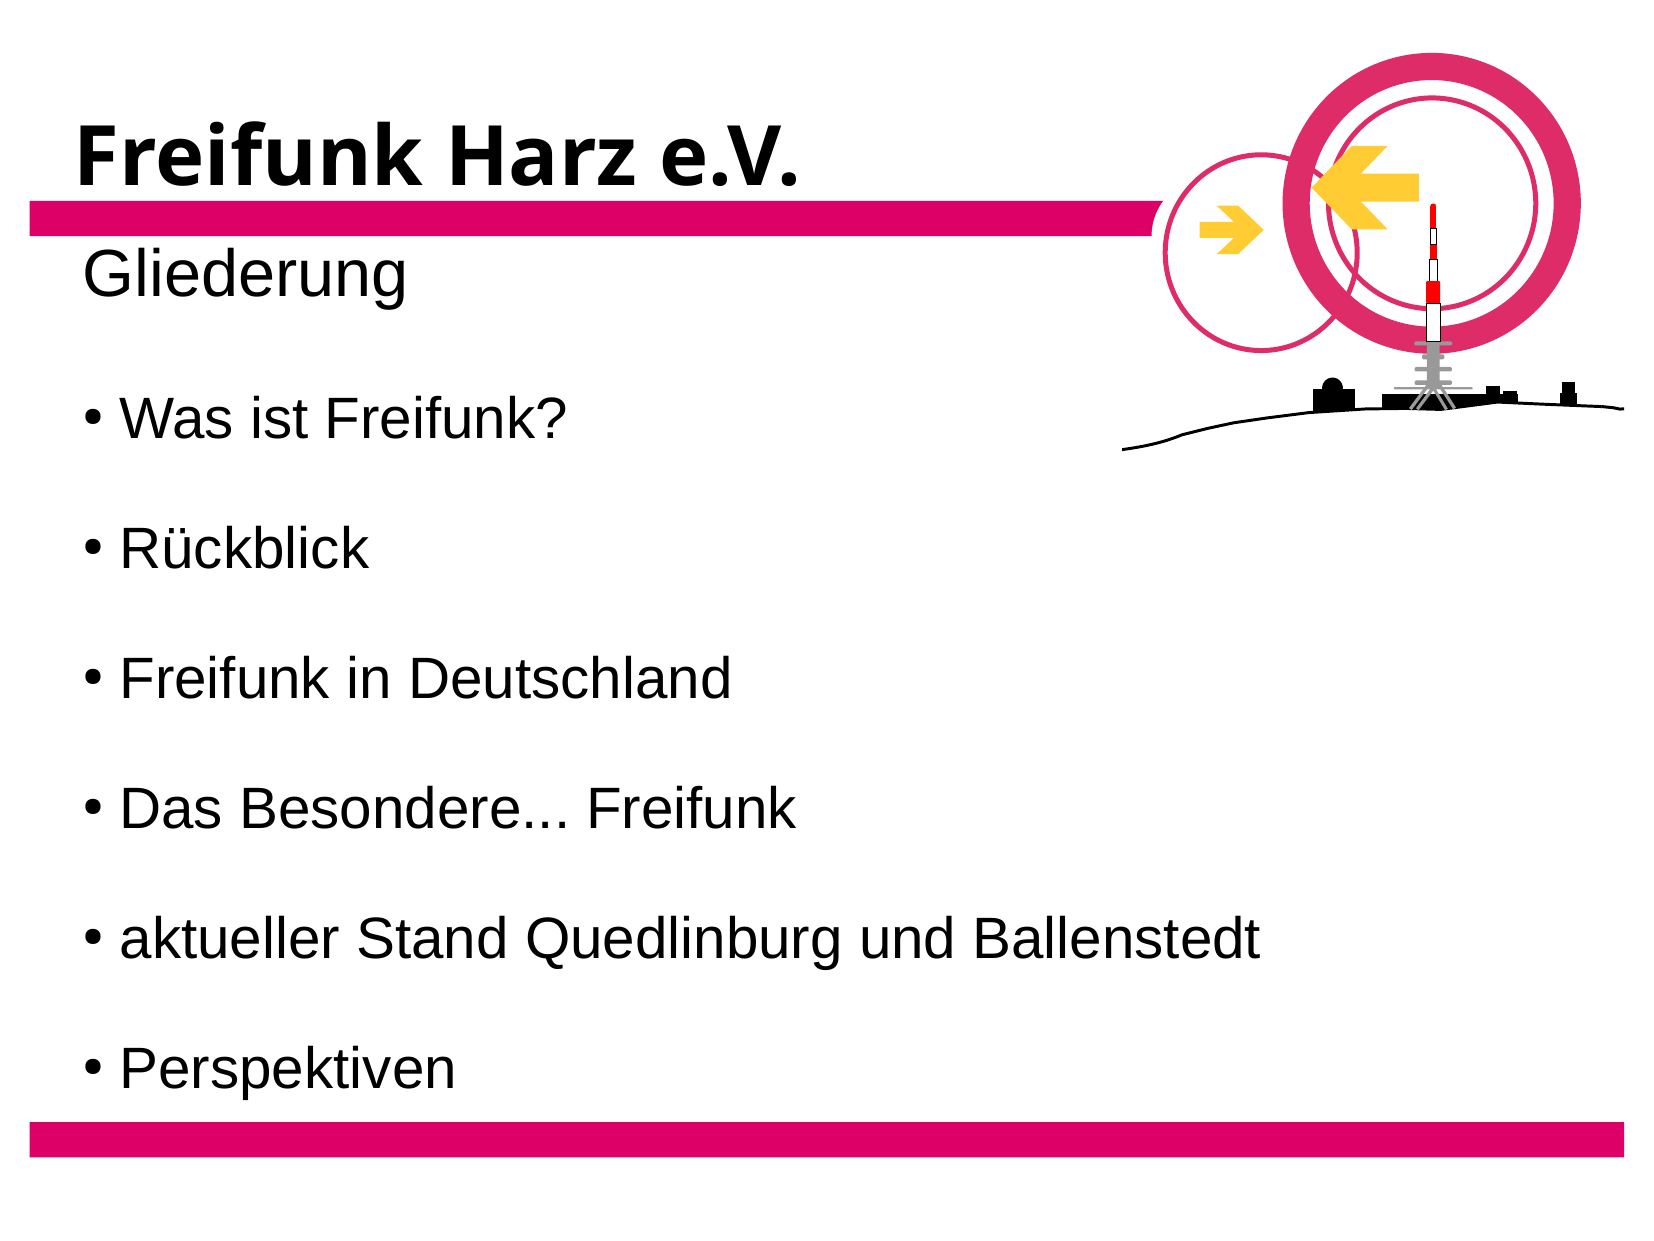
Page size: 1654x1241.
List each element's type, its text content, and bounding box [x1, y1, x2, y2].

subtitle Gliederung Was ist Freifunk? Rückblick Freifunk in Deutschland Das Besondere... Freifunk aktueller Stand Quedlinburg und Ballenstedt Perspektiven [82, 236, 1571, 1101]
